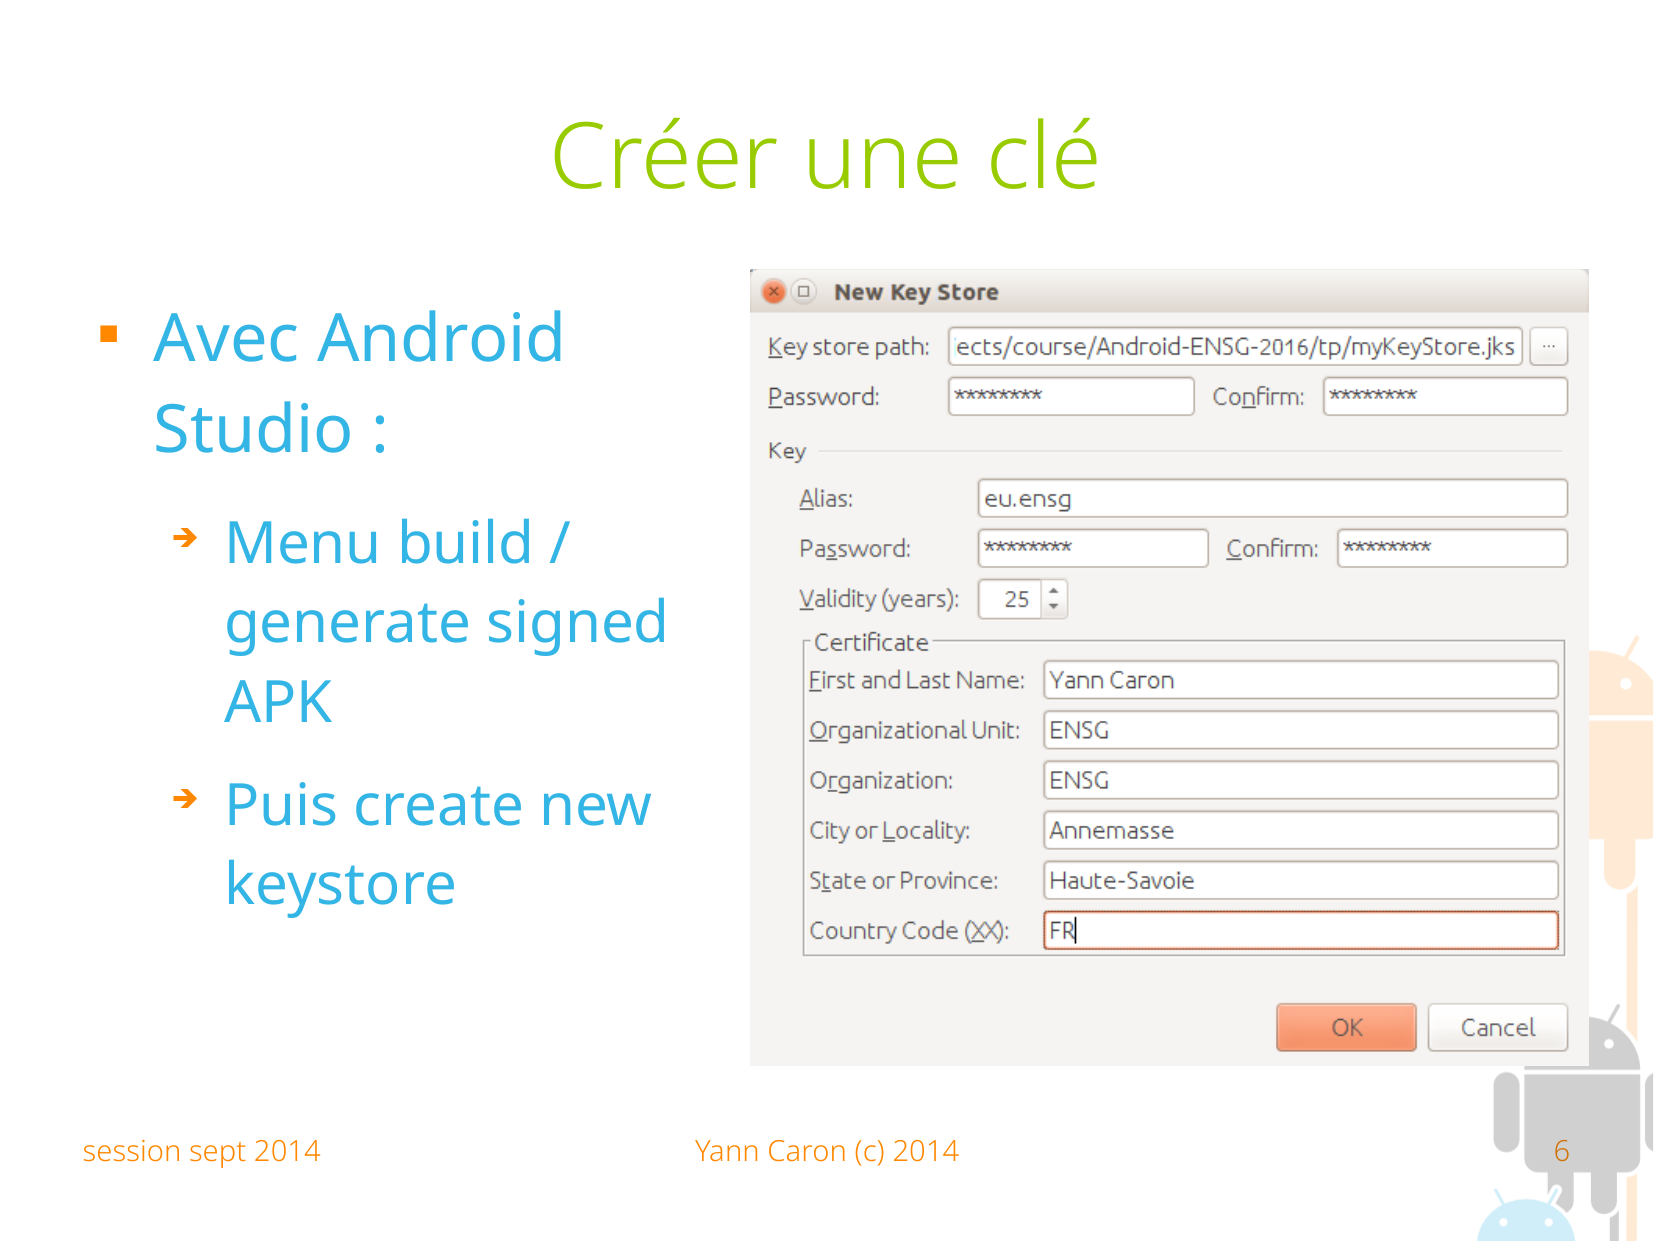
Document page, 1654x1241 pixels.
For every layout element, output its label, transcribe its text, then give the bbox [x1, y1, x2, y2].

title Créer une clé [82, 49, 1571, 257]
list Avec Android Studio : Menu build / generate signed APK Puis create new keystore [82, 290, 736, 1010]
picture [240, 269, 1654, 1241]
